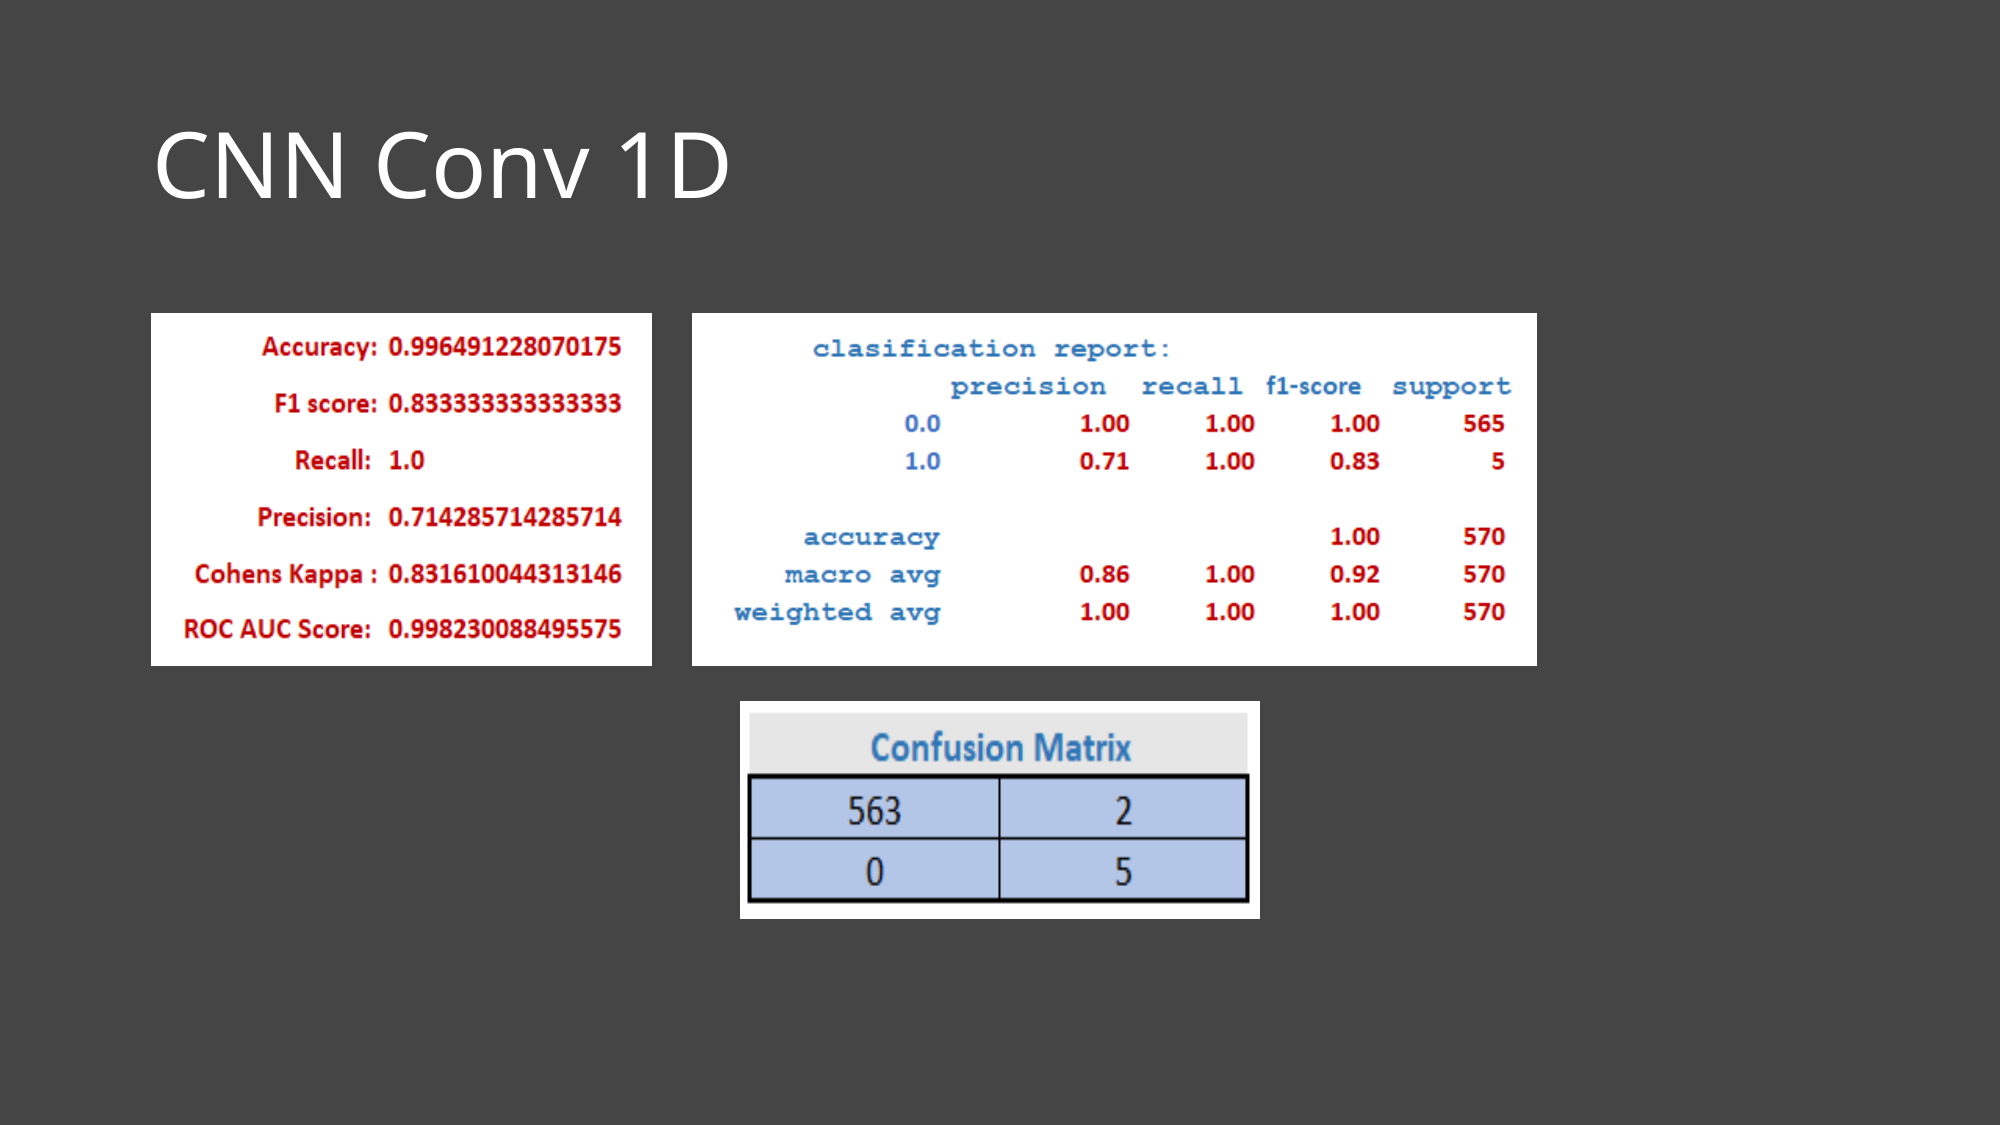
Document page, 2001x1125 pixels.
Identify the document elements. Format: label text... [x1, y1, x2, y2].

picture [692, 313, 1537, 666]
picture [151, 313, 652, 666]
picture [740, 701, 1260, 919]
title CNN Conv 1D [137, 59, 1863, 278]
